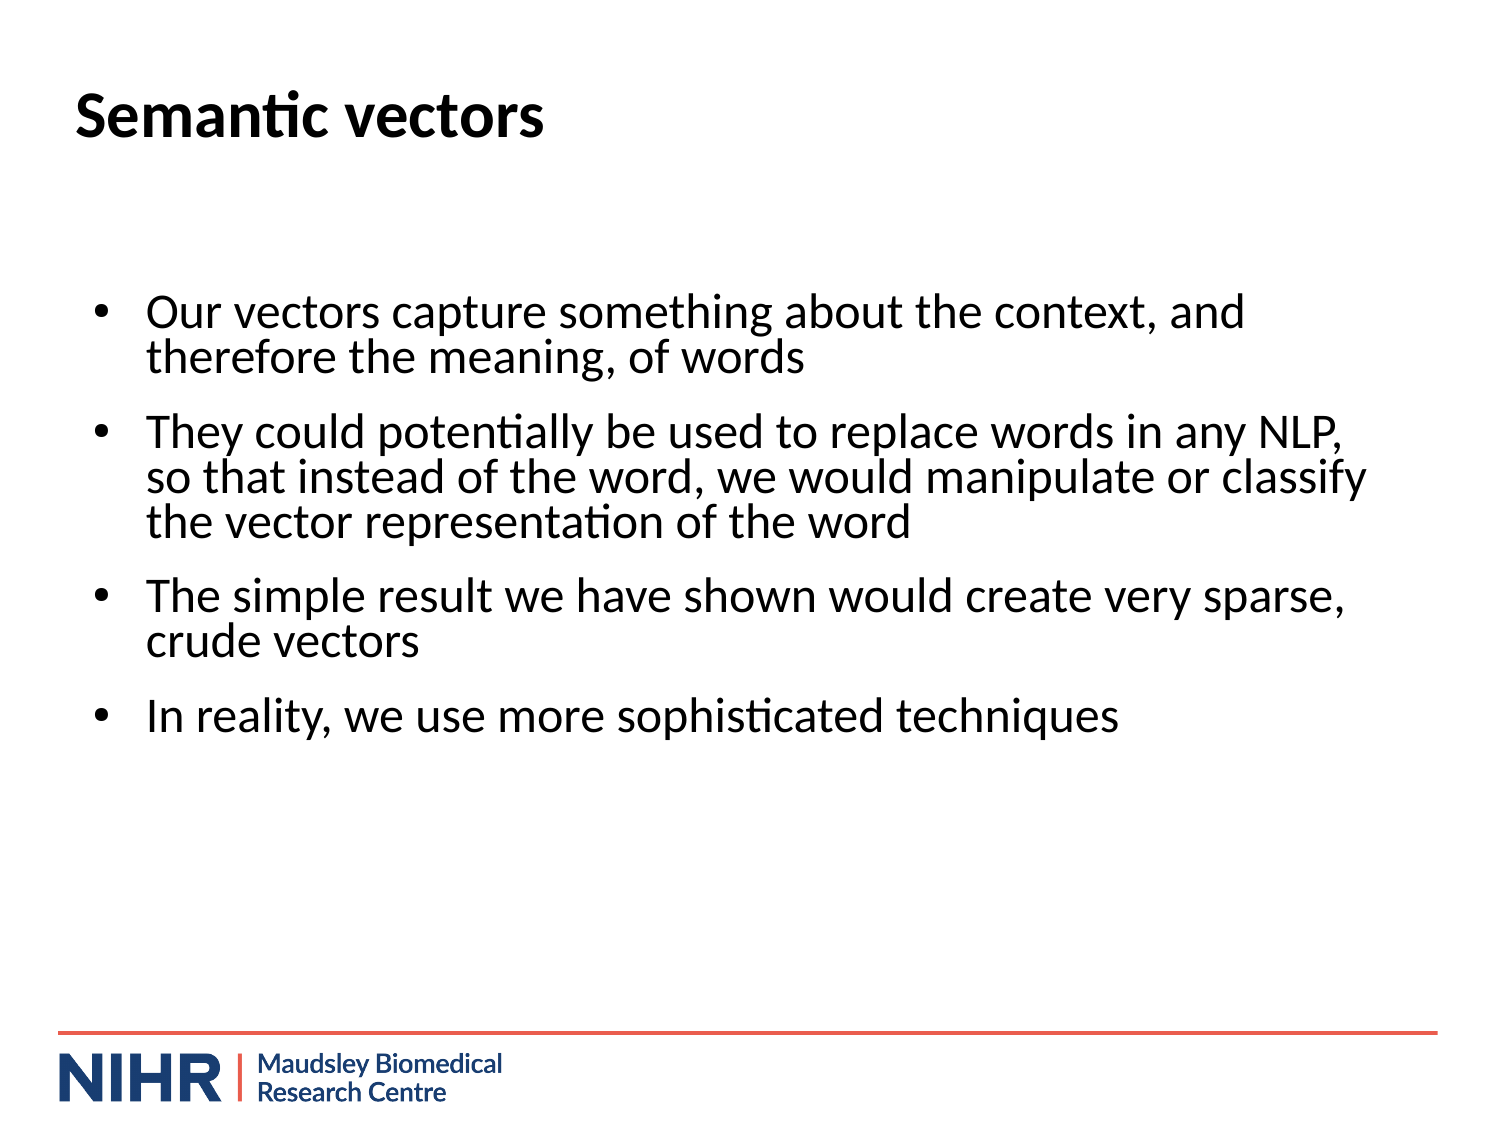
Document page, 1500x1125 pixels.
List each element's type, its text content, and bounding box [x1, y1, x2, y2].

picture [29, 1018, 531, 1125]
list Our vectors capture something about the context, and therefore the meaning, of words They could potentially be used to replace words in any NLP, so that instead of the word, we would manipulate or classify the vector representation of the word The simple result we have shown would create very sparse, crude vectors In reality, we use more sophisticated techniques [75, 292, 1395, 993]
title Semantic vectors [75, 23, 1425, 219]
